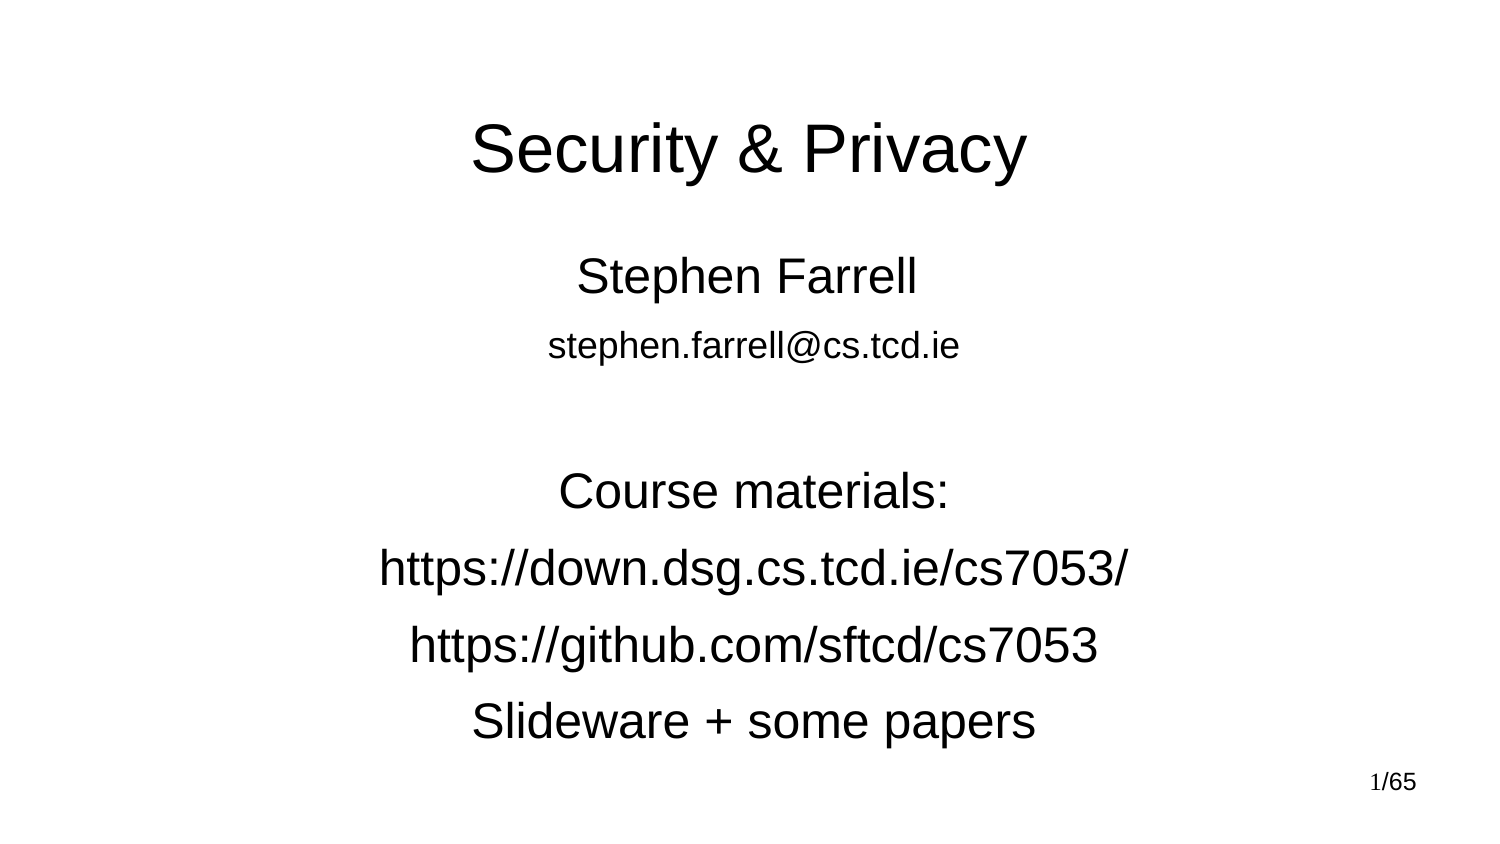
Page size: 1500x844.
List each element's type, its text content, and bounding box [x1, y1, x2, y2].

title Security & Privacy [112, 56, 1387, 234]
subtitle Stephen Farrell stephen.farrell@cs.tcd.ie Course materials: https://down.dsg.cs.tcd.ie/cs7053/ https://github.com/sftcd/cs7053 Slideware + some papers [112, 249, 1387, 744]
